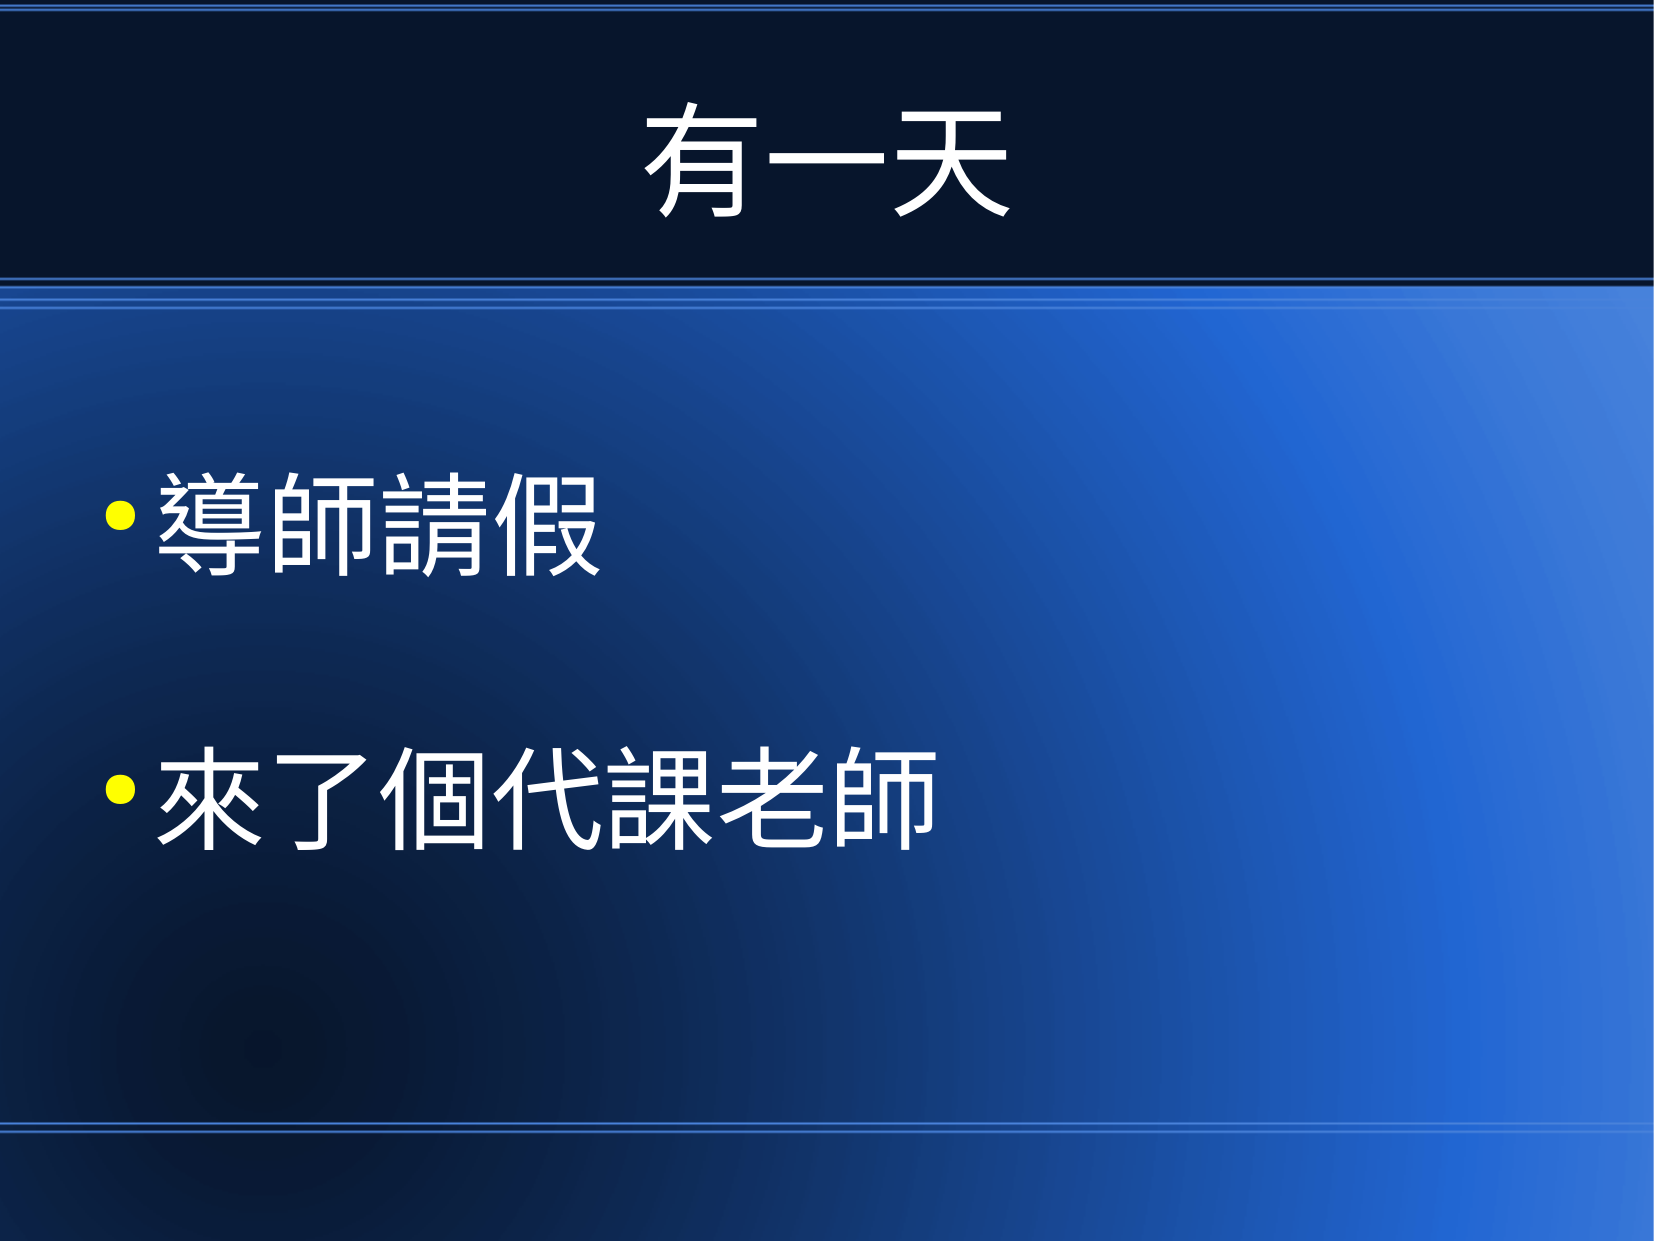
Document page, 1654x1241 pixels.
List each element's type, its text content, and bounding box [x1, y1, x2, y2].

picture [0, 0, 1654, 1241]
list 導師請假 來了個代課老師 [82, 355, 1571, 1241]
title 有一天 [82, 49, 1571, 257]
